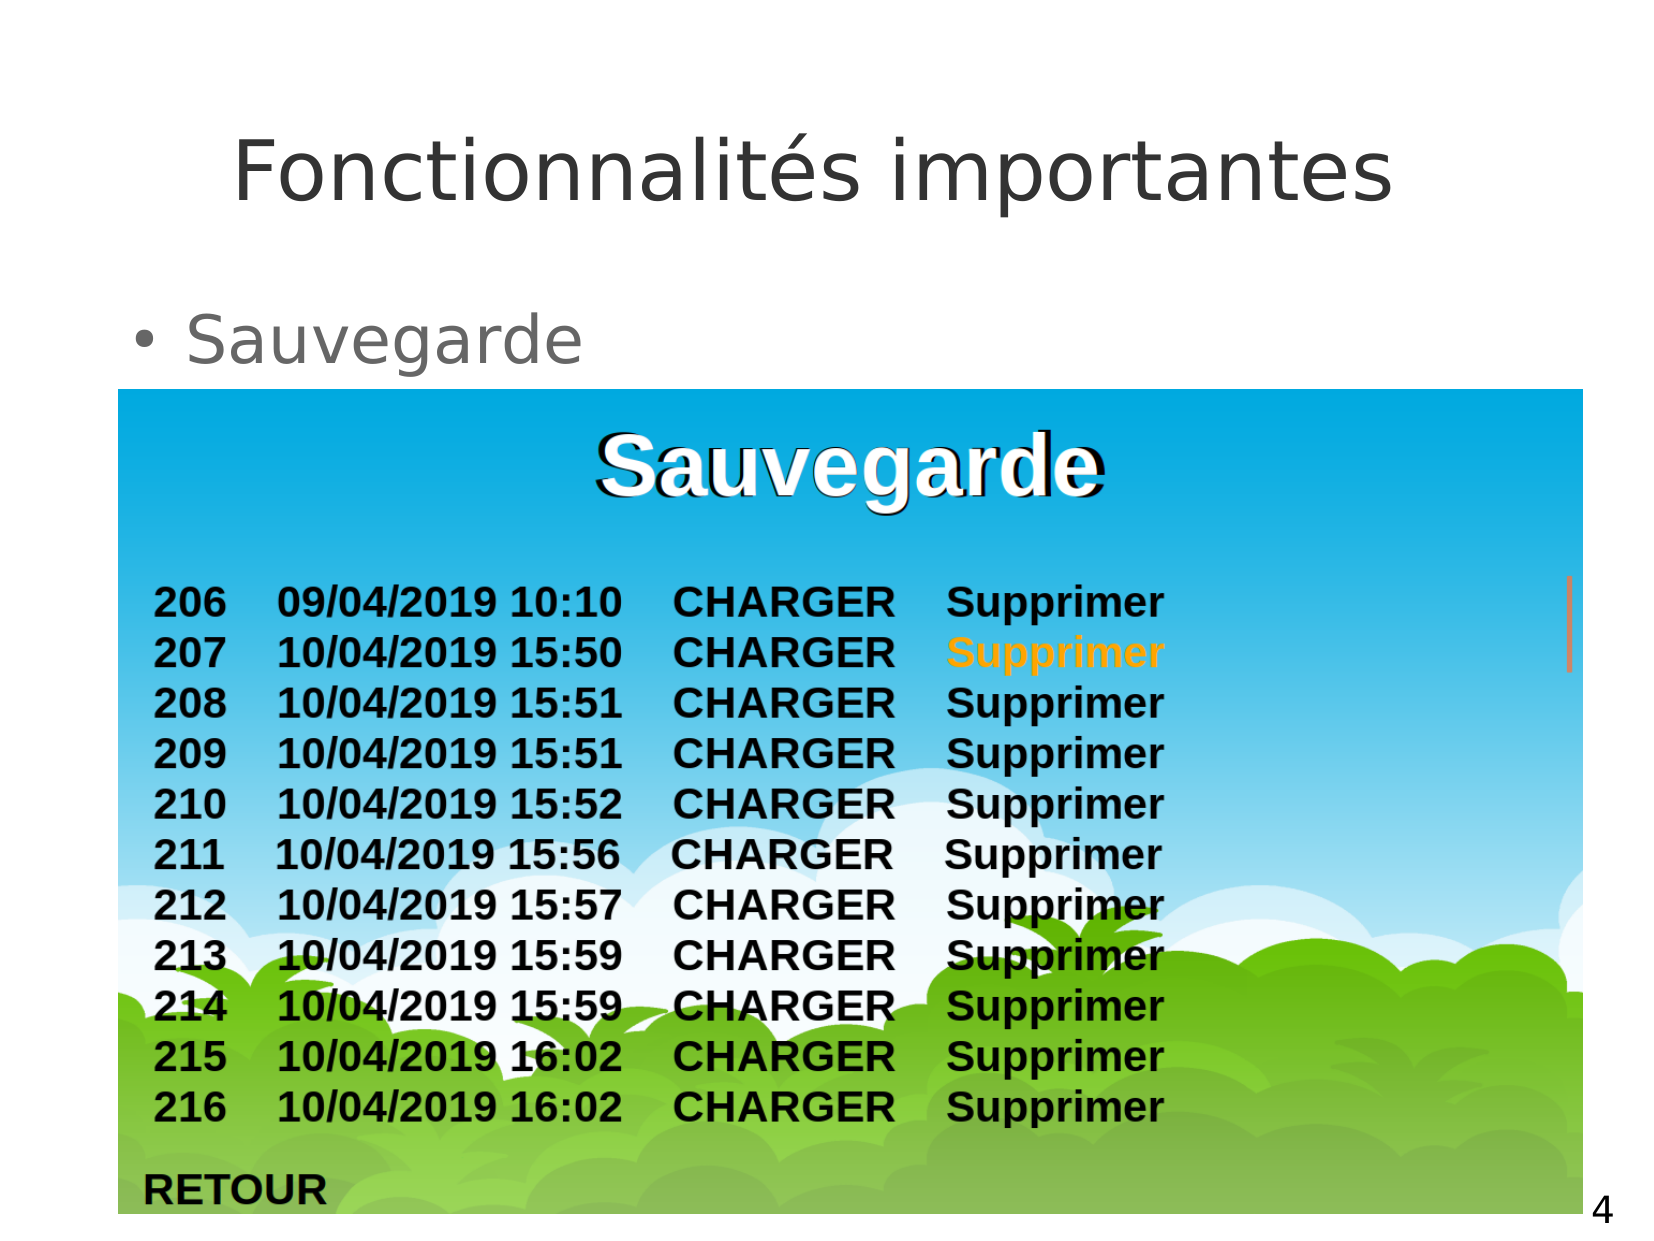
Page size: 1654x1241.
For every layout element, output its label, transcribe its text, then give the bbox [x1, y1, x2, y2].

title Fonctionnalités importantes [114, 73, 1539, 271]
text_box 4 [1576, 1181, 1630, 1240]
list Sauvegarde [114, 302, 1539, 1033]
picture [118, 431, 1583, 1214]
